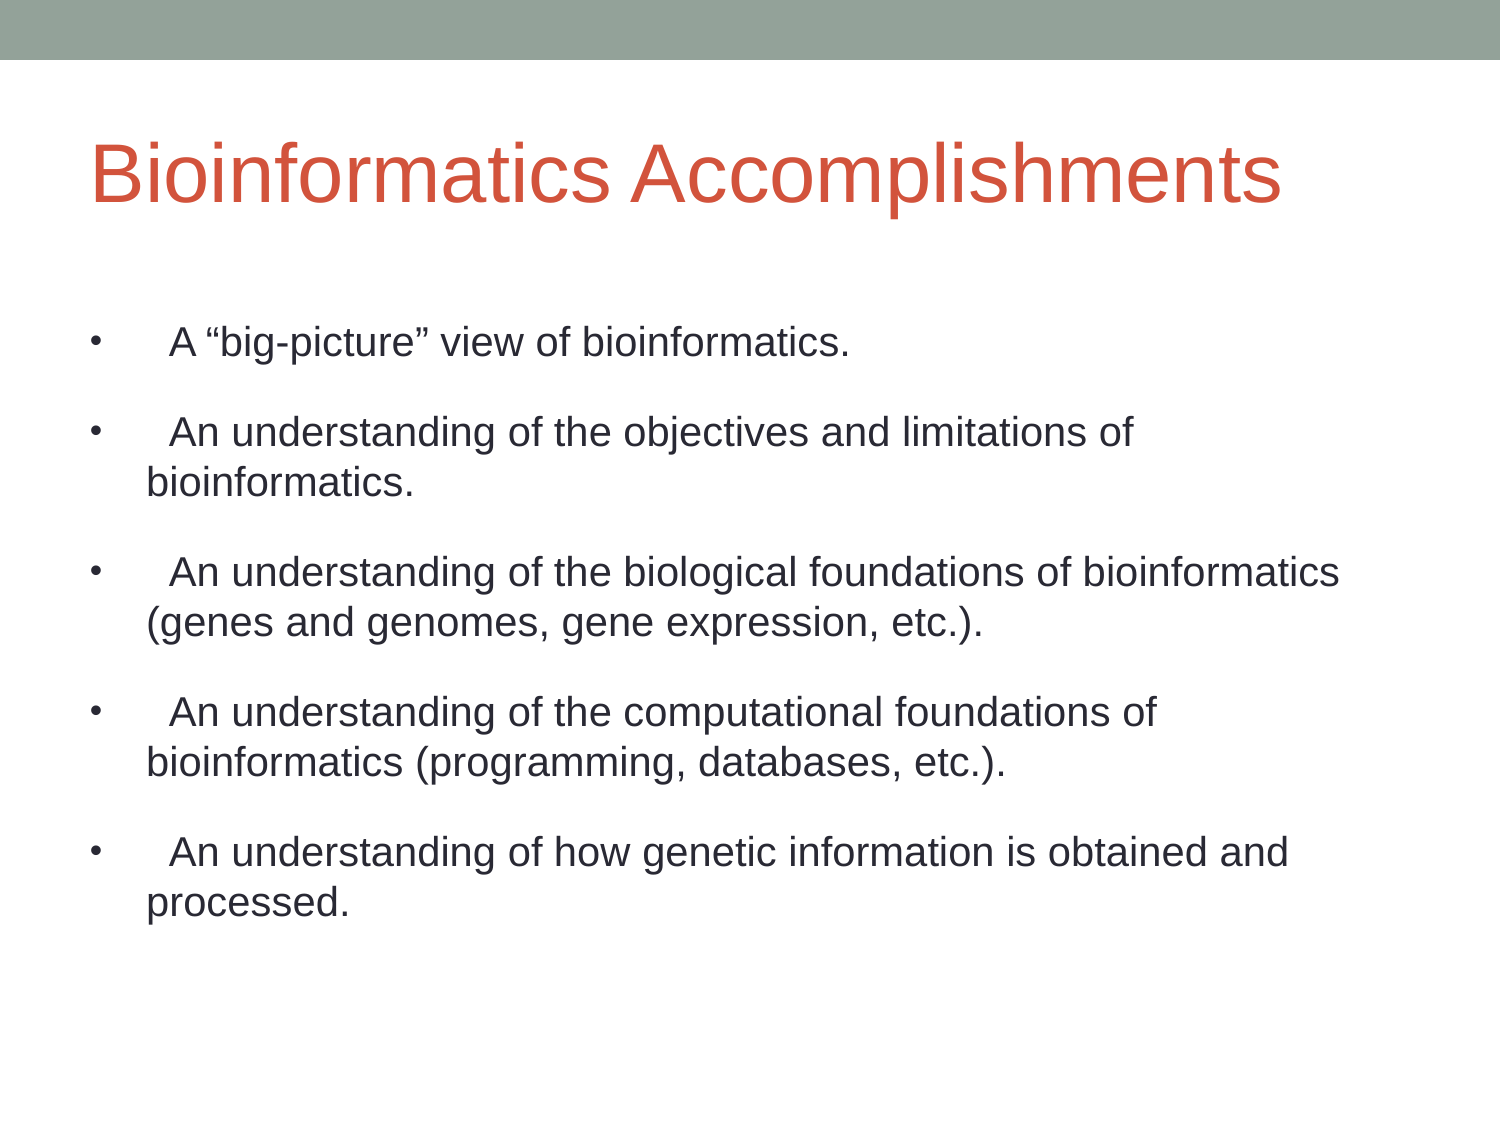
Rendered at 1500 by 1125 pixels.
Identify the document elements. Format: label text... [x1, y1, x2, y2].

text_box Bioinformatics Accomplishments [74, 87, 1425, 250]
text_box A “big-picture” view of bioinformatics. An understanding of the objectives and limitations of bioinformatics. An understanding of the biological foundations of bioinformatics (genes and genomes, gene expression, etc.). An understanding of the computational foundations of bioinformatics (programming, databases, etc.). An understanding of how genetic information is obtained and processed. [74, 262, 1425, 1063]
